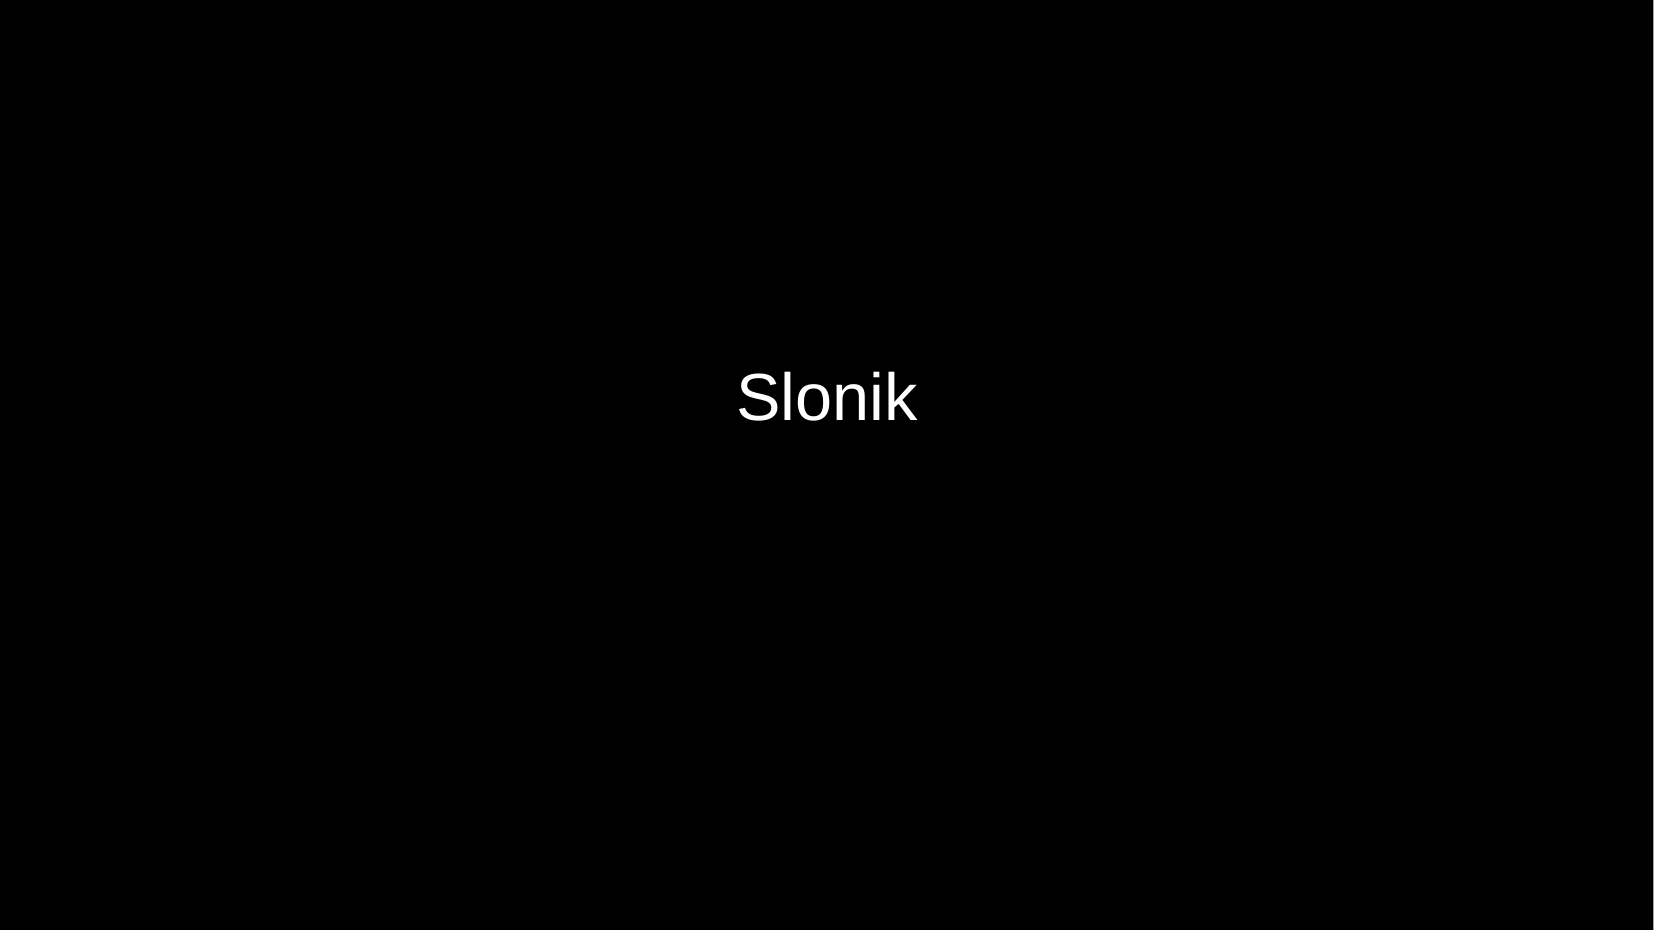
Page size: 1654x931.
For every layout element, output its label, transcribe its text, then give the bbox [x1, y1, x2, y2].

subtitle Slonik [82, 37, 1571, 757]
